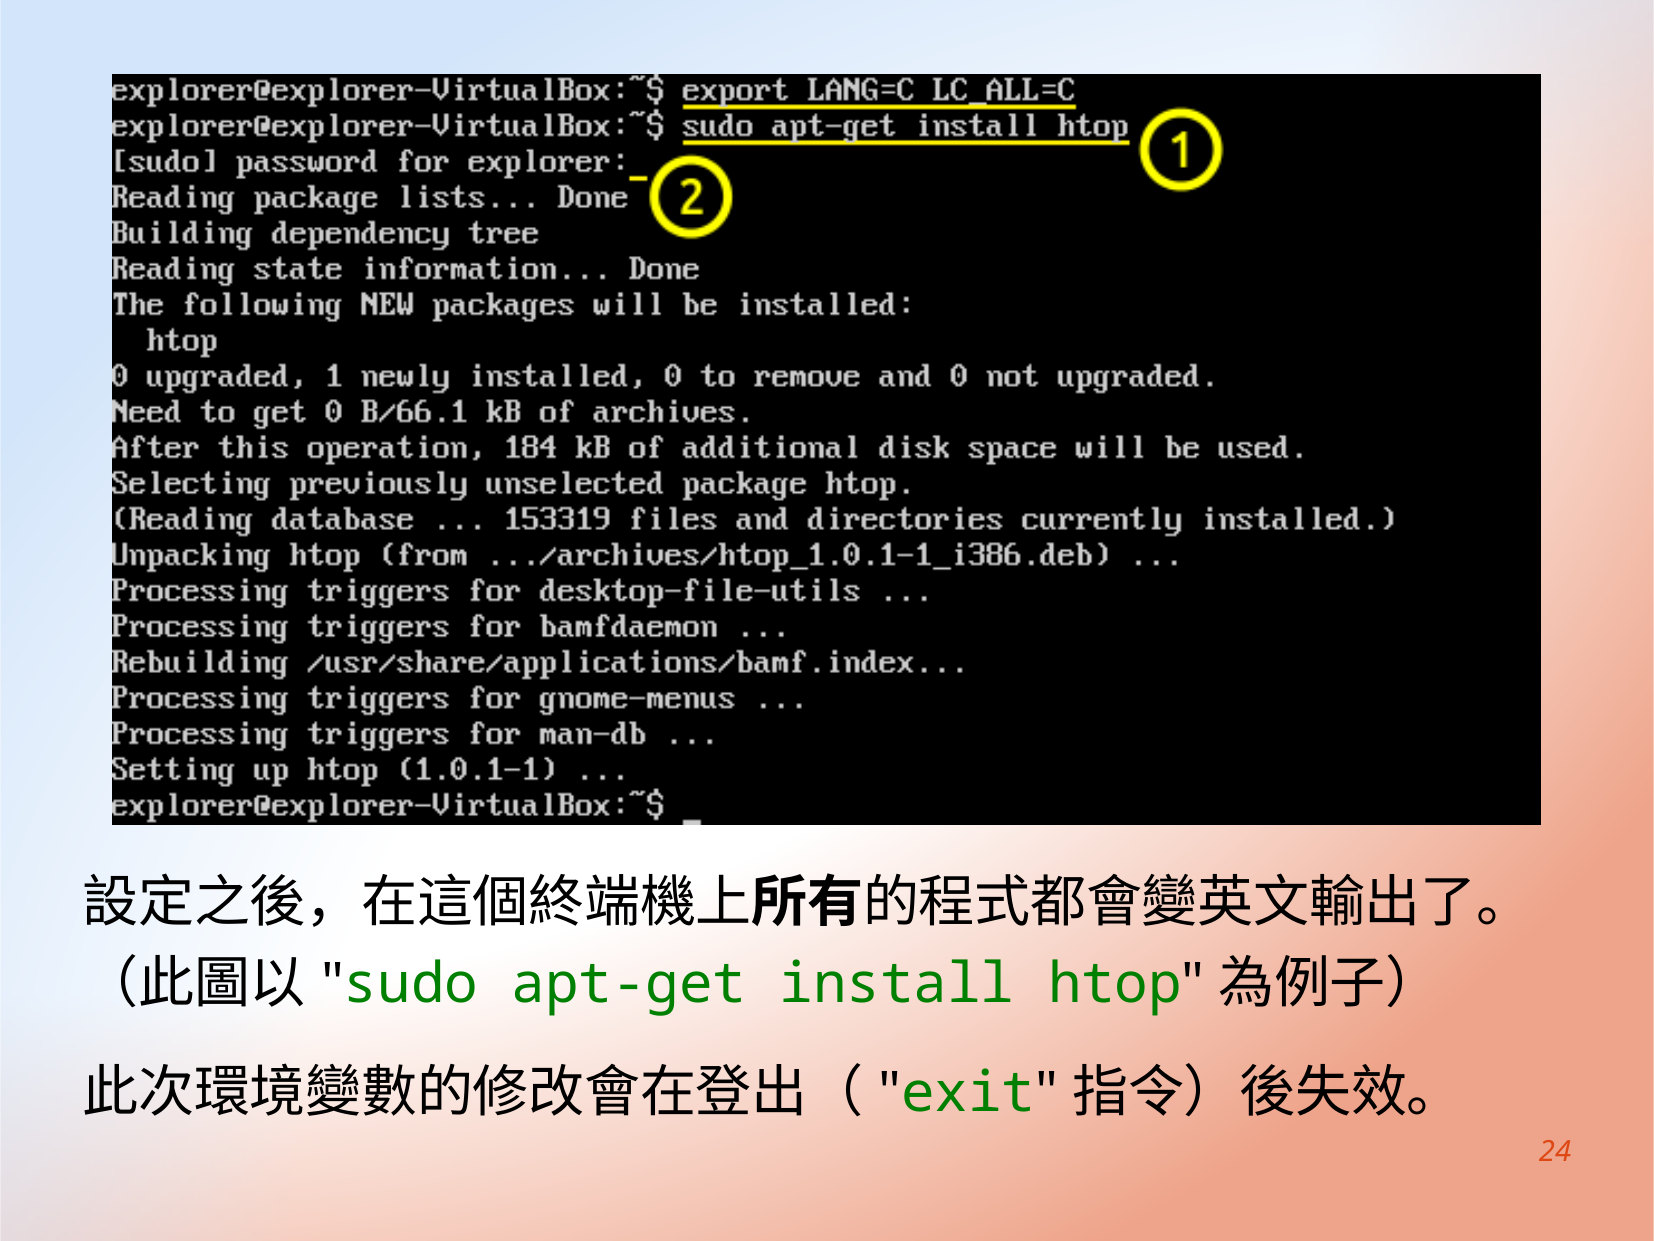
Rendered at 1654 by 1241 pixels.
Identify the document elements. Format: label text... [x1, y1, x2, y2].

list 設定之後，在這個終端機上所有的程式都會變英文輸出了。（此圖以"sudo apt-get install htop"為例子） 此次環境變數的修改會在登出（"exit"指令）後失效。 [82, 857, 1571, 1201]
picture [0, 0, 1654, 1241]
